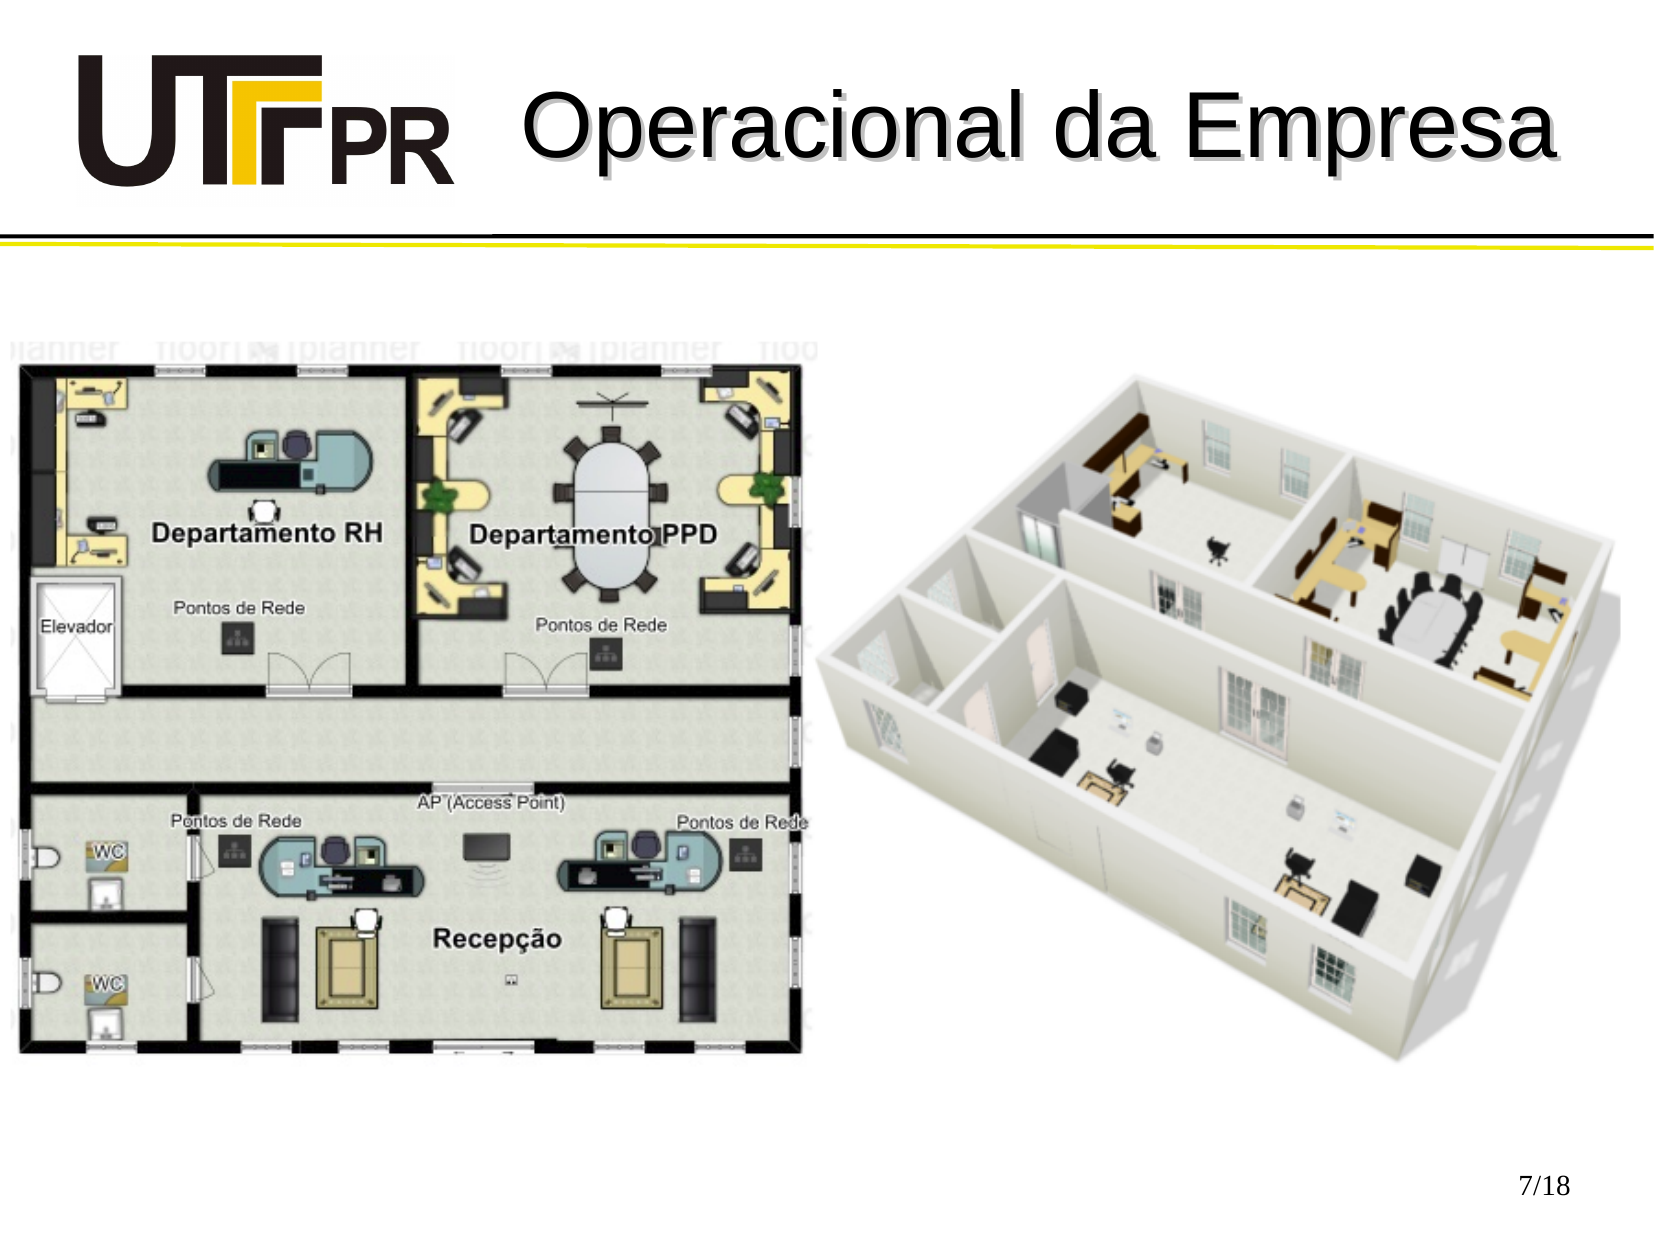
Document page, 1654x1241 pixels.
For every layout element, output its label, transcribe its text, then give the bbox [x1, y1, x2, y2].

title Operacional da Empresa [507, 49, 1571, 201]
picture [76, 55, 455, 207]
picture [0, 322, 1654, 1087]
